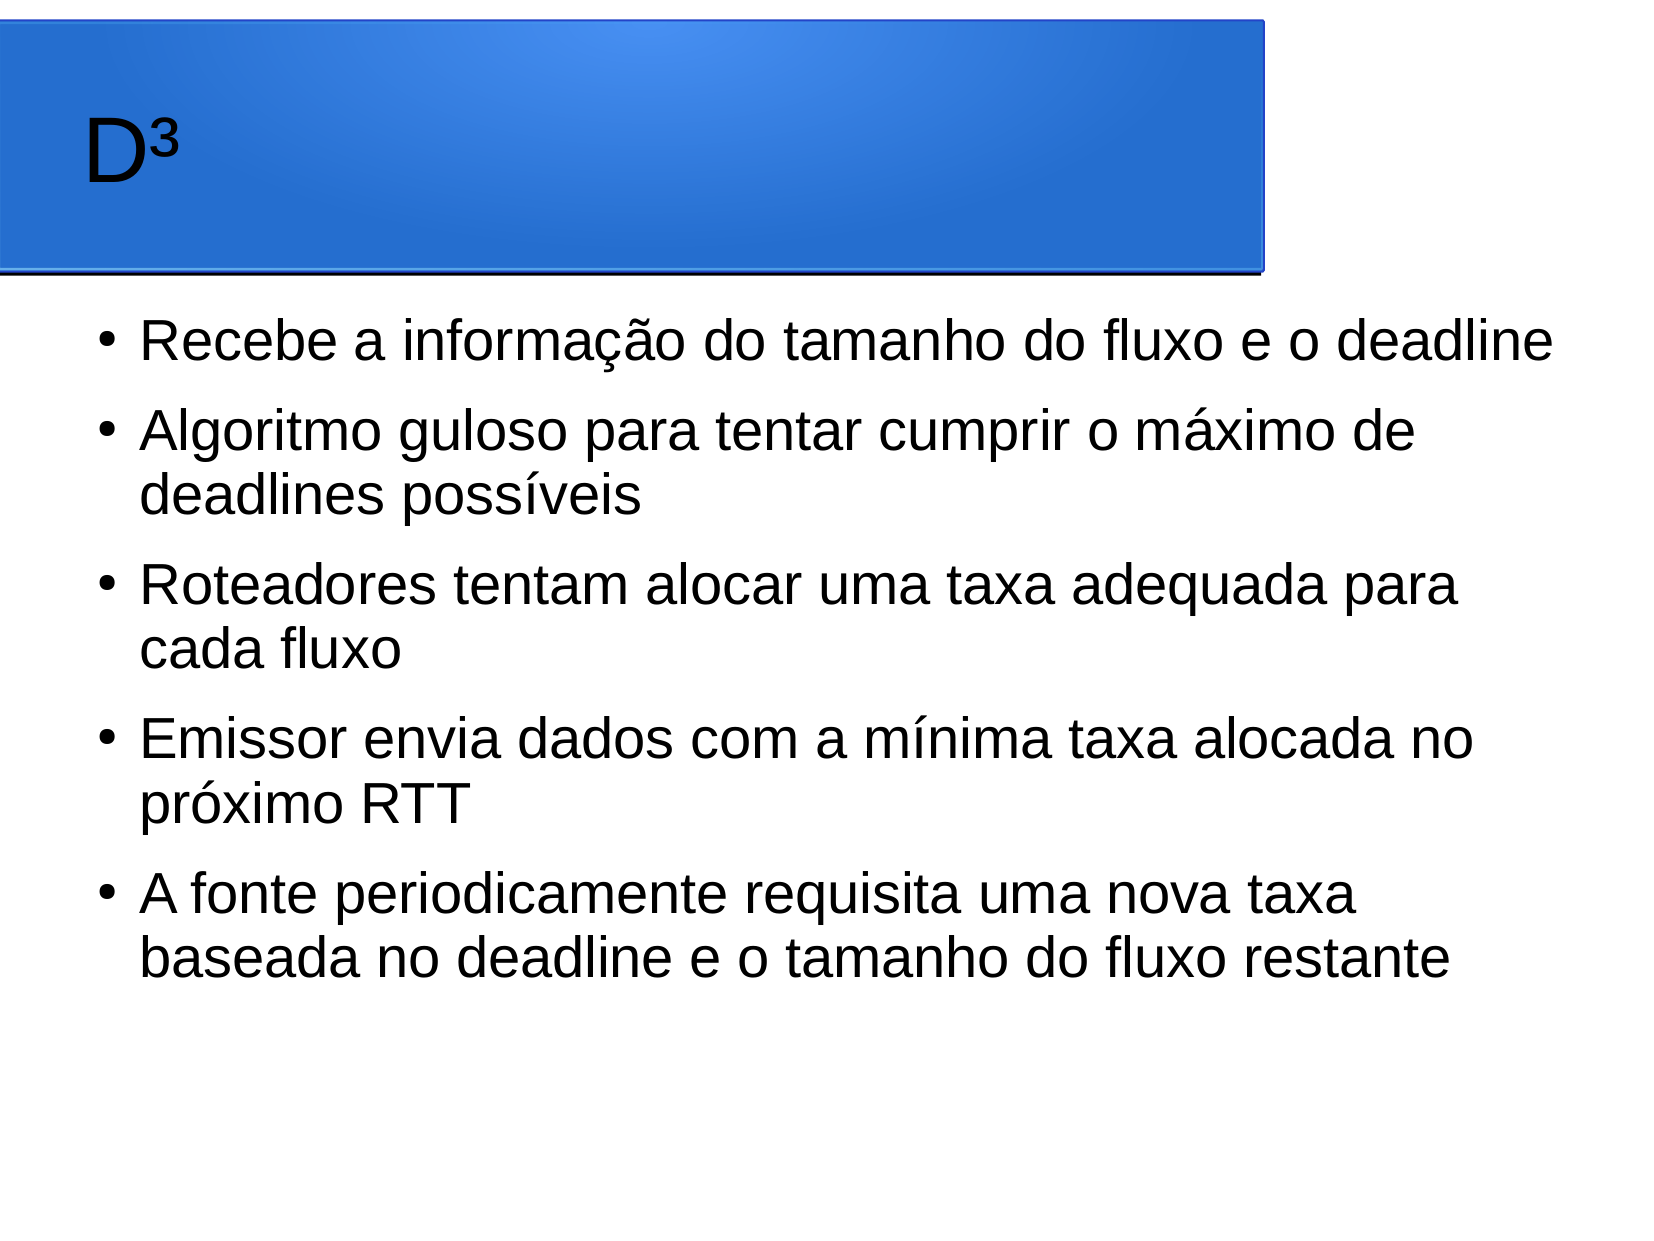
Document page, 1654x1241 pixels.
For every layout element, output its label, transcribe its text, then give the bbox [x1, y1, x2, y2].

title D³ [82, 47, 1235, 252]
list Recebe a informação do tamanho do fluxo e o deadline Algoritmo guloso para tentar cumprir o máximo de deadlines possíveis Roteadores tentam alocar uma taxa adequada para cada fluxo Emissor envia dados com a mínima taxa alocada no próximo RTT A fonte periodicamente requisita uma nova taxa baseada no deadline e o tamanho do fluxo restante [82, 307, 1571, 1028]
